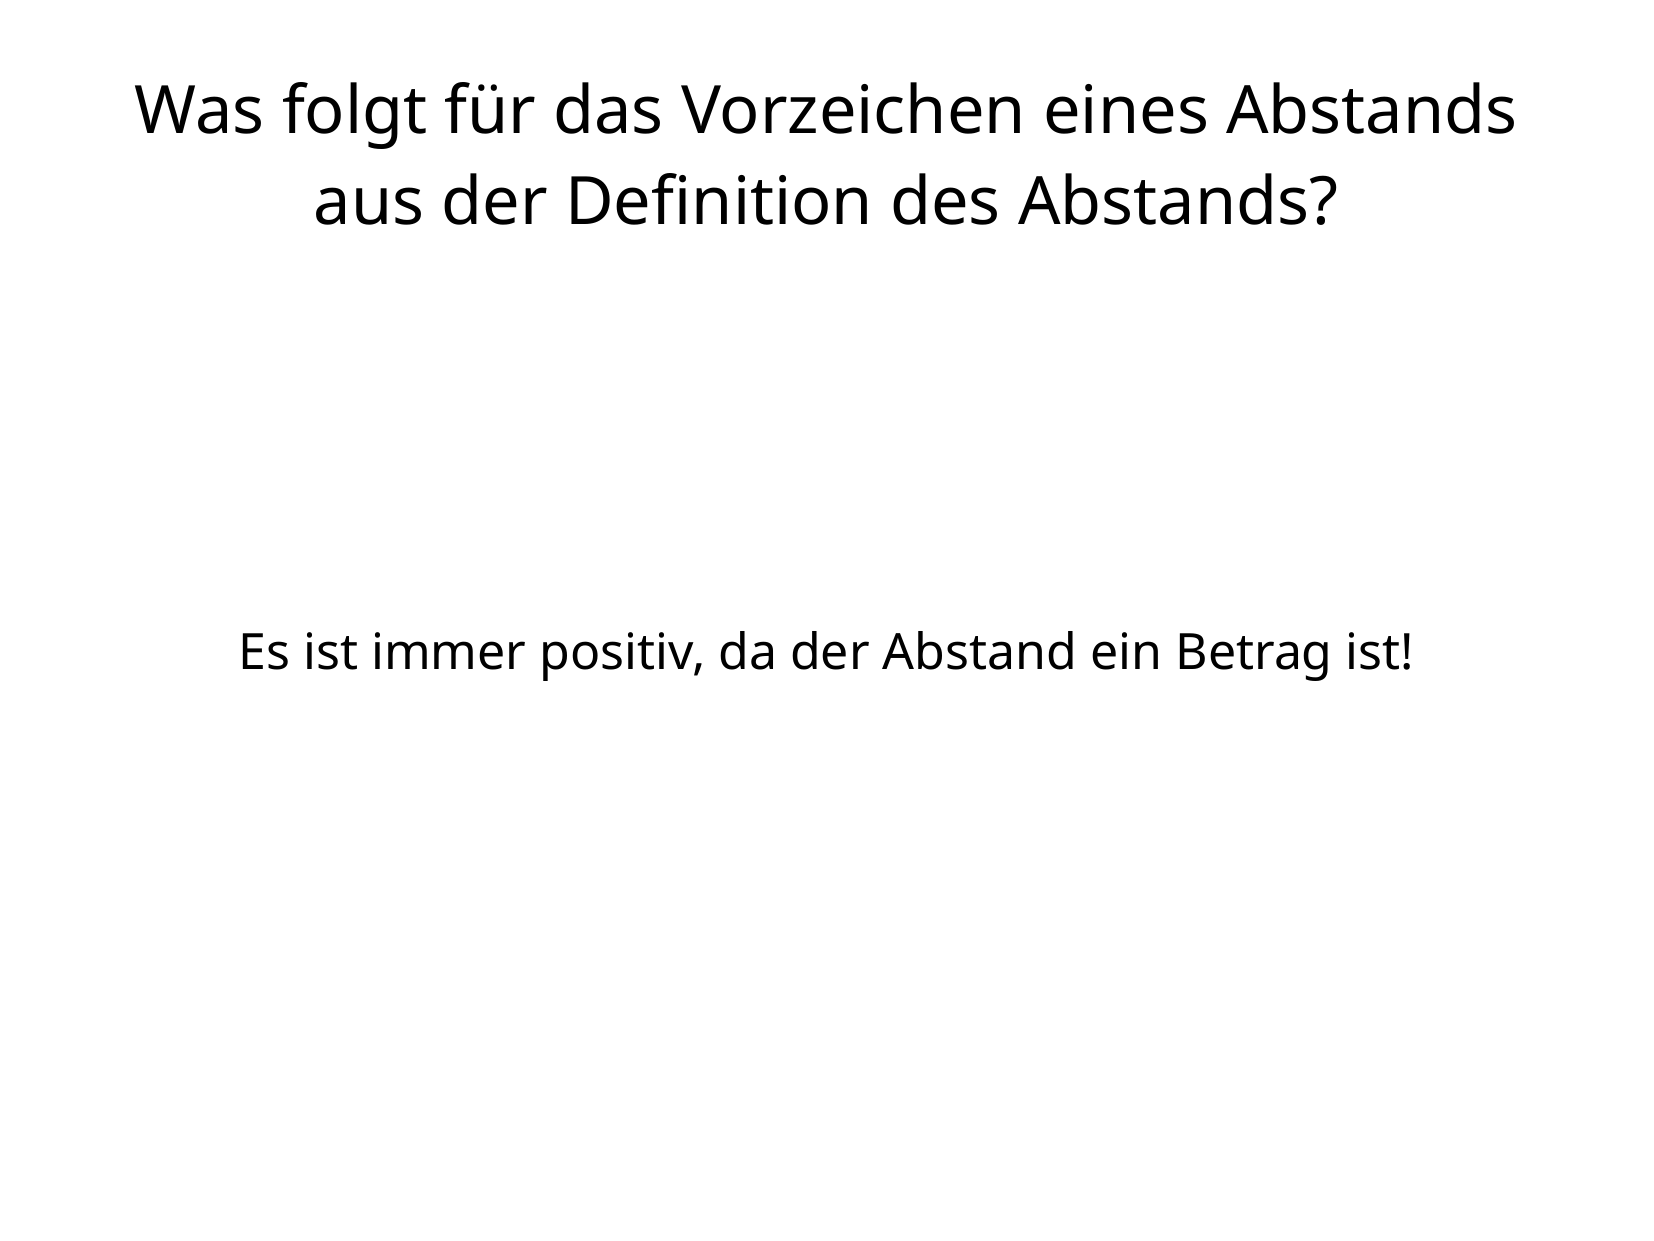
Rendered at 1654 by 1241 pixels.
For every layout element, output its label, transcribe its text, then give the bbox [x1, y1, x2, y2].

title Was folgt für das Vorzeichen eines Abstands aus der Definition des Abstands? [82, 49, 1571, 257]
subtitle Es ist immer positiv, da der Abstand ein Betrag ist! [82, 290, 1571, 1010]
